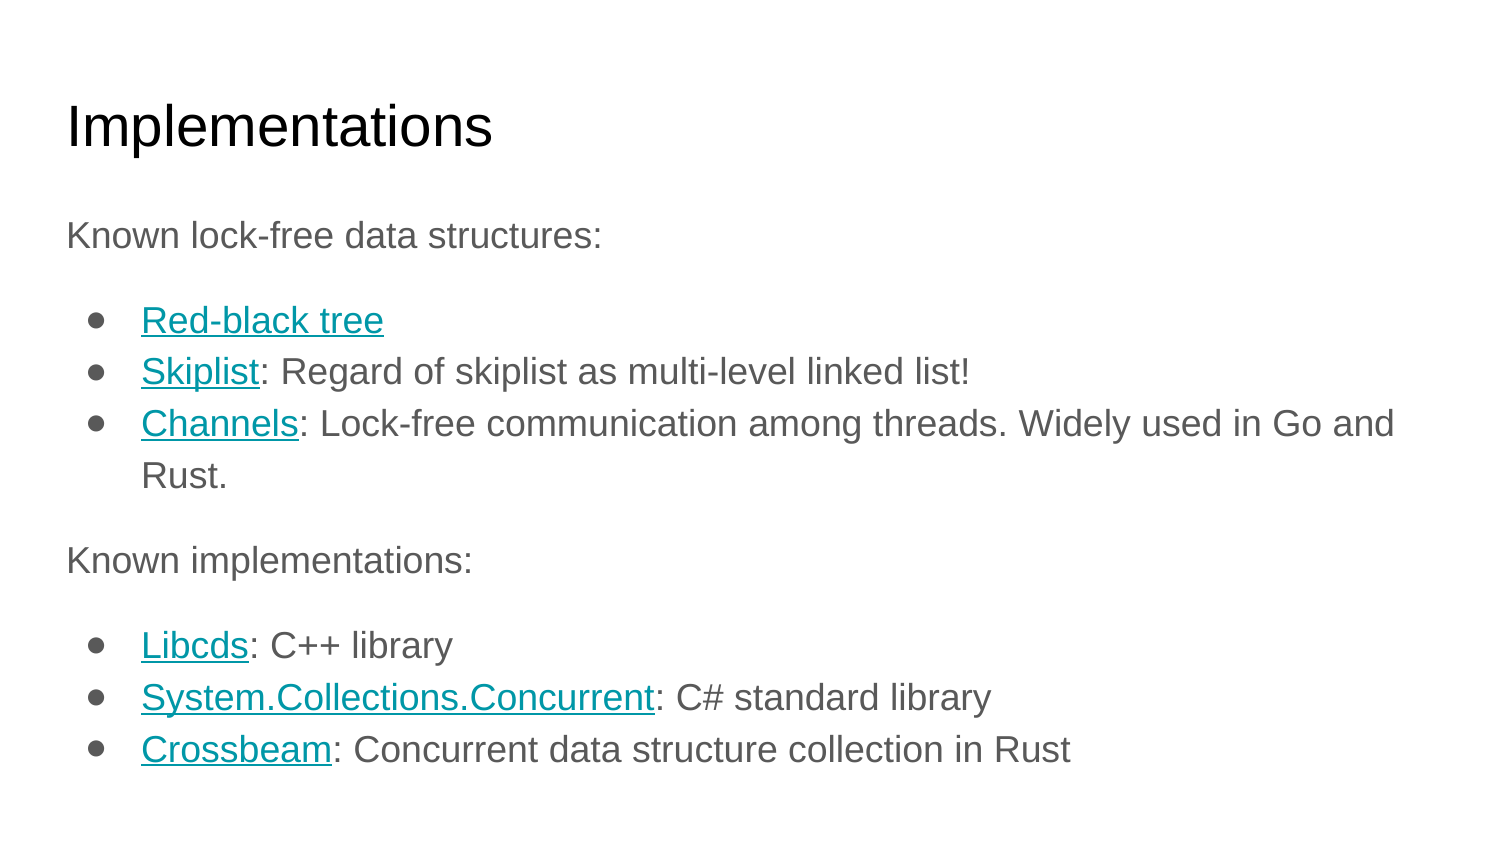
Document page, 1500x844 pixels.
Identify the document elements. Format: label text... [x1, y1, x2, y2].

title Implementations [51, 72, 1449, 167]
list Known lock-free data structures: Red-black tree Skiplist: Regard of skiplist as multi-level linked list! Channels: Lock-free communication among threads. Widely used in Go and Rust. Known implementations: Libcds: C++ library System.Collections.Concurrent: C# standard library Crossbeam: Concurrent data structure collection in Rust [51, 189, 1449, 768]
